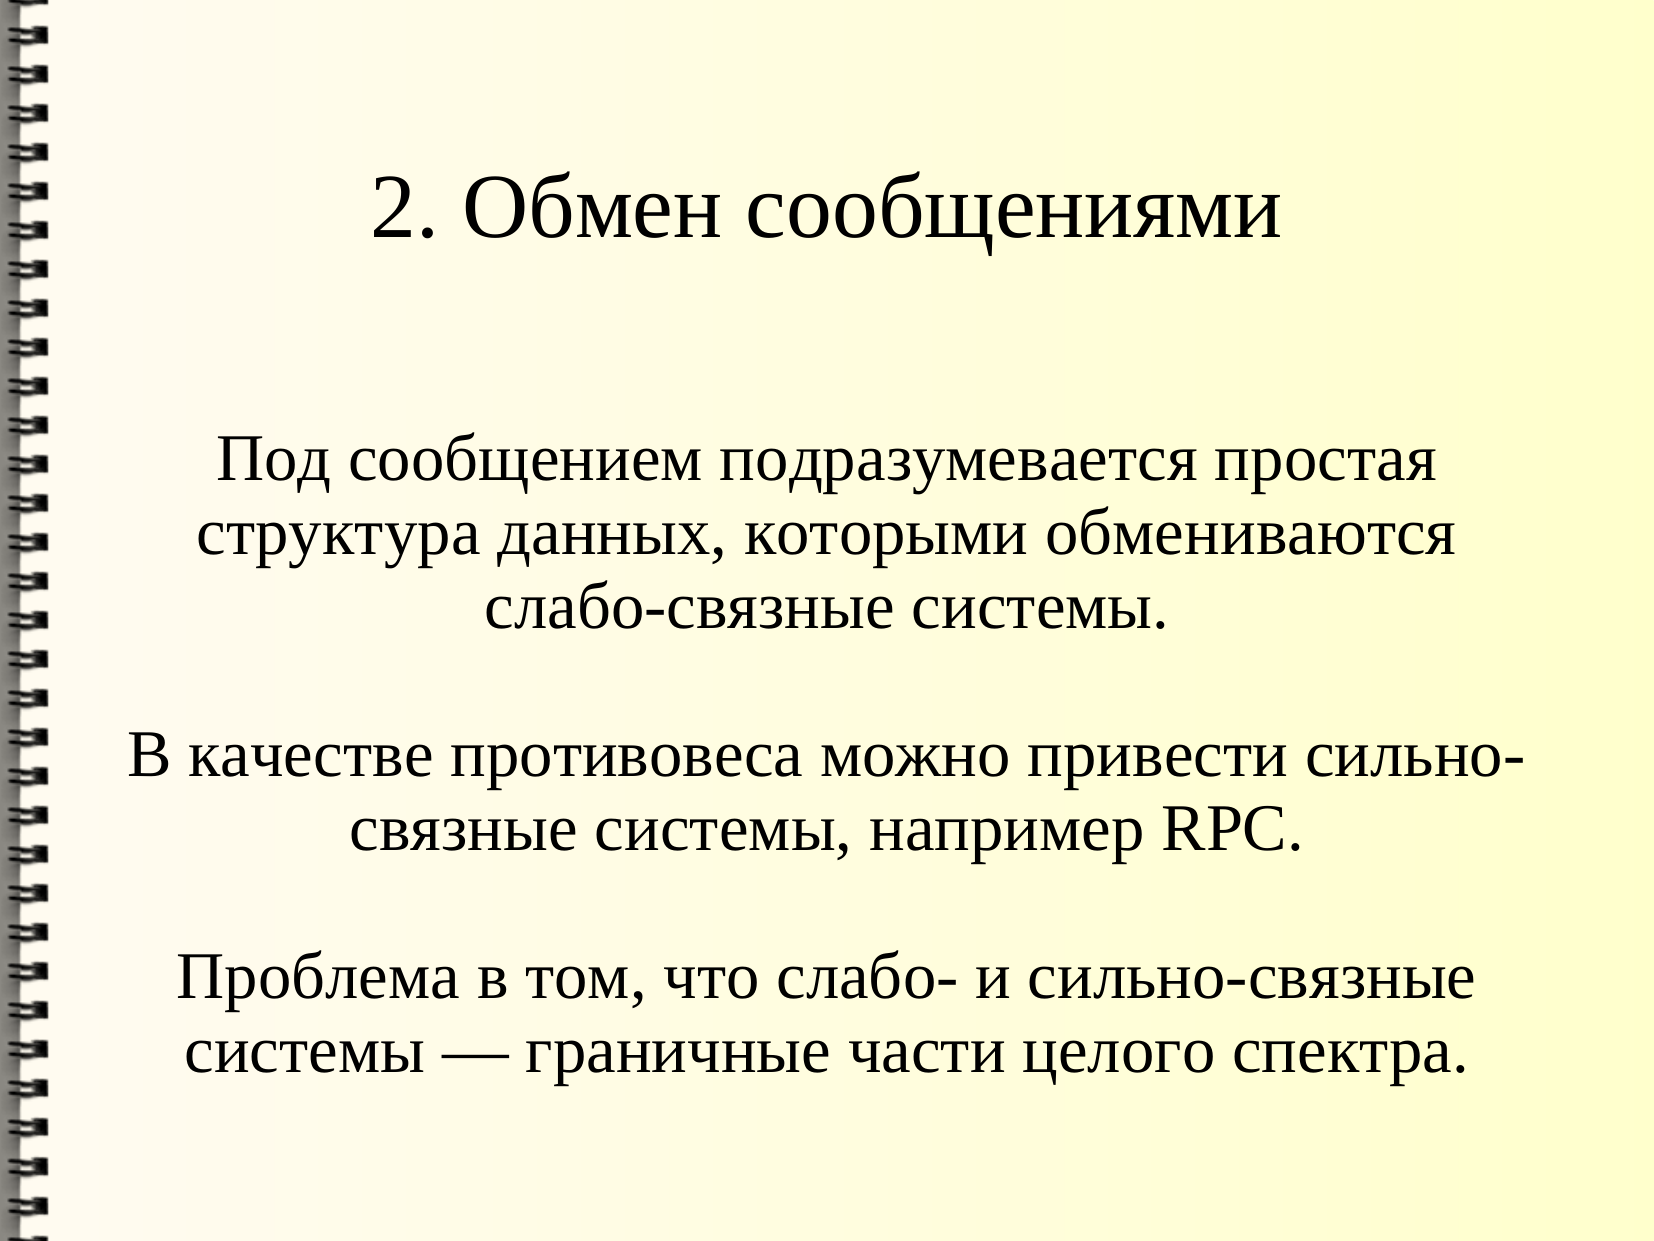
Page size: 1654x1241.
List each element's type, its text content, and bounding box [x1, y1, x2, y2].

title 2. Обмен сообщениями [121, 102, 1534, 311]
subtitle Под сообщением подразумевается простая структура данных, которыми обмениваются слабо-связные системы. В качестве противовеса можно привести сильно-связные системы, например RPC. Проблема в том, что слабо- и сильно-связные системы — граничные части целого спектра. [121, 344, 1534, 1164]
picture [0, 0, 1654, 1241]
